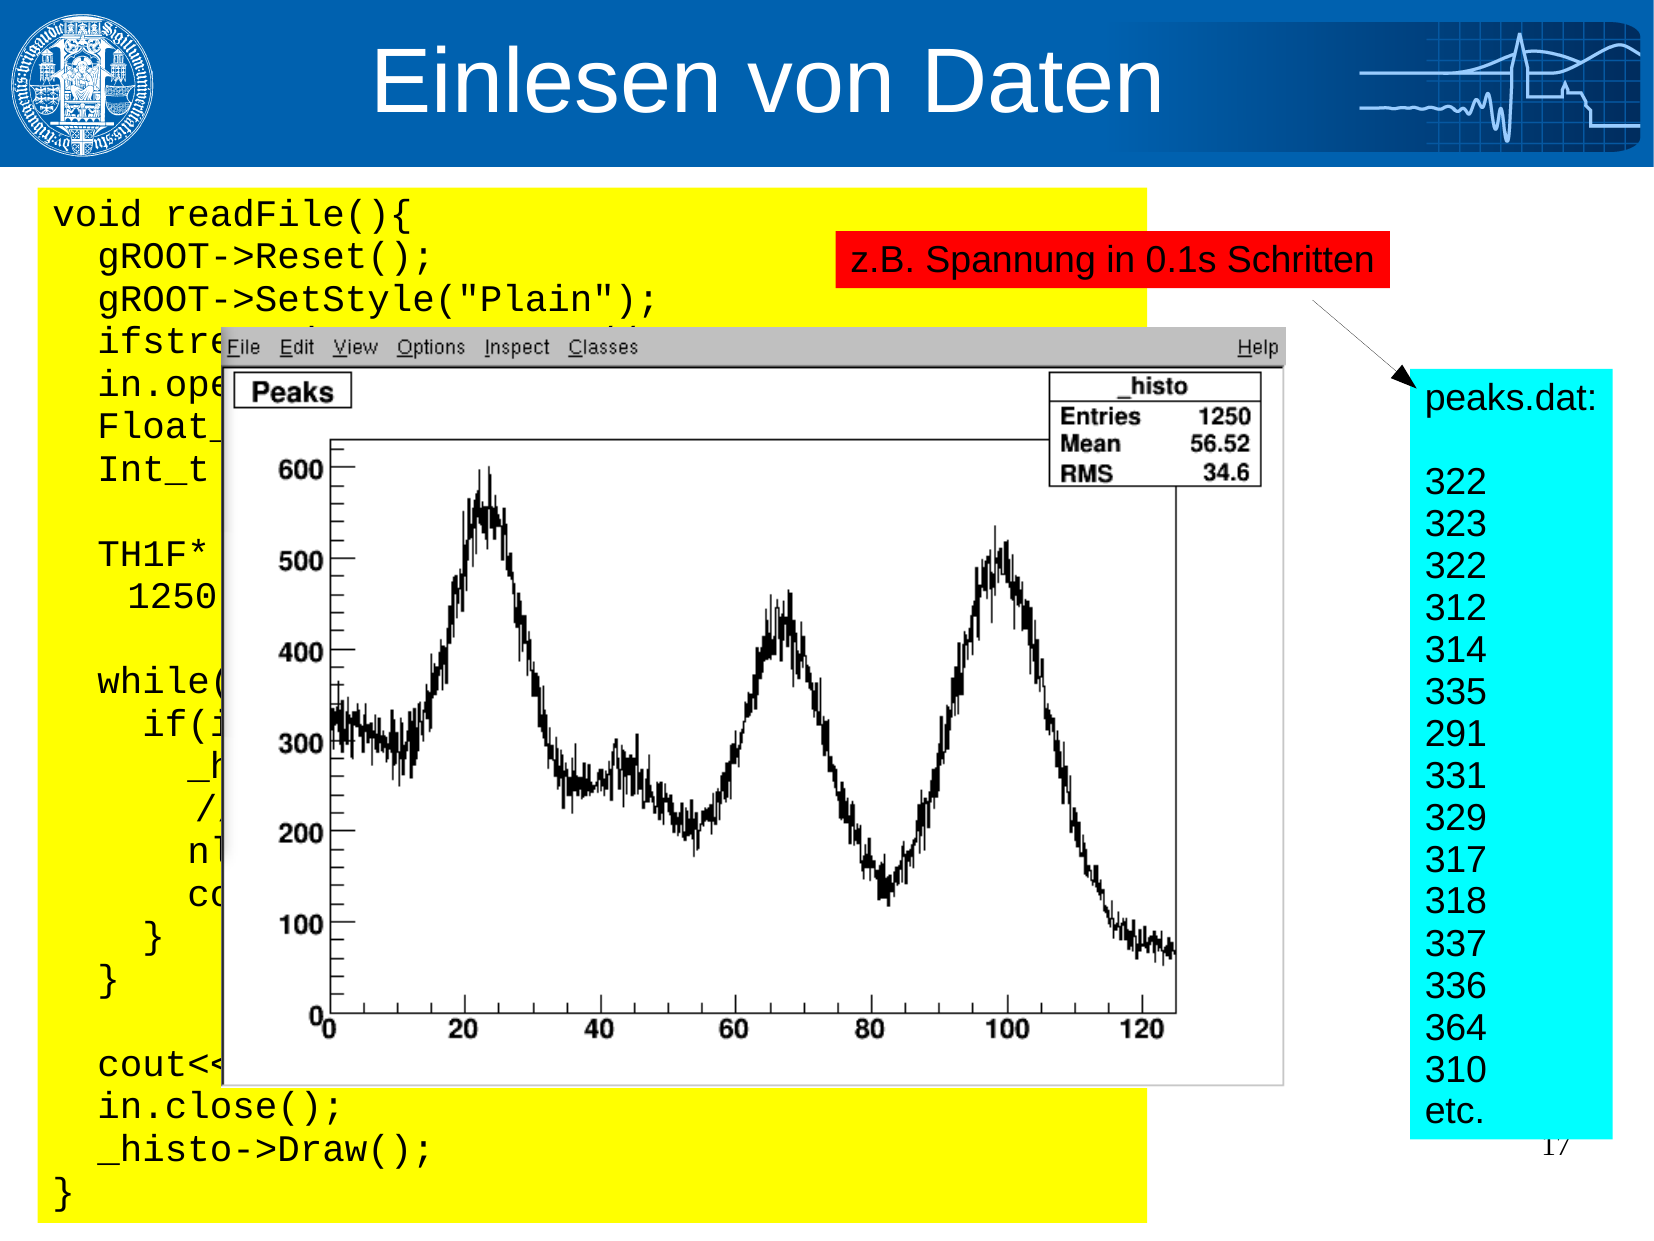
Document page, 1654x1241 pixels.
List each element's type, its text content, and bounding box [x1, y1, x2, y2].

picture [221, 327, 1286, 1088]
title Einlesen von Daten [187, 19, 1351, 143]
picture [0, 0, 1654, 167]
text_box peaks.dat: 322 323 322 312 314 335 291 331 329 317 318 337 336 364 310 etc. [1410, 368, 1613, 1140]
text_box z.B. Spannung in 0.1s Schritten [835, 231, 1390, 289]
text_box void readFile(){ gROOT->Reset(); gROOT->SetStyle("Plain"); ifstream in; //Input Stream in.open("peaks.dat"); //Oeffnen der Datei Float_t xi; Int_t nlines = 0; TH1F* _histo = new TH1F("_histo","Peaks", 1250, 0., 125 ); while( !in.eof() ){ //Bis zum Ende der Datei if(in >> xi){ //Einlesen einer Zeile _histo->SetBinContent( nlines, xi ); //Setzen des Bin Inhalts nlines++; cout << nlines << ": " << xi <<endl; } } cout<<"found "<<nlines<<" data points"<<endl; in.close(); _histo->Draw(); } [37, 187, 1148, 1223]
